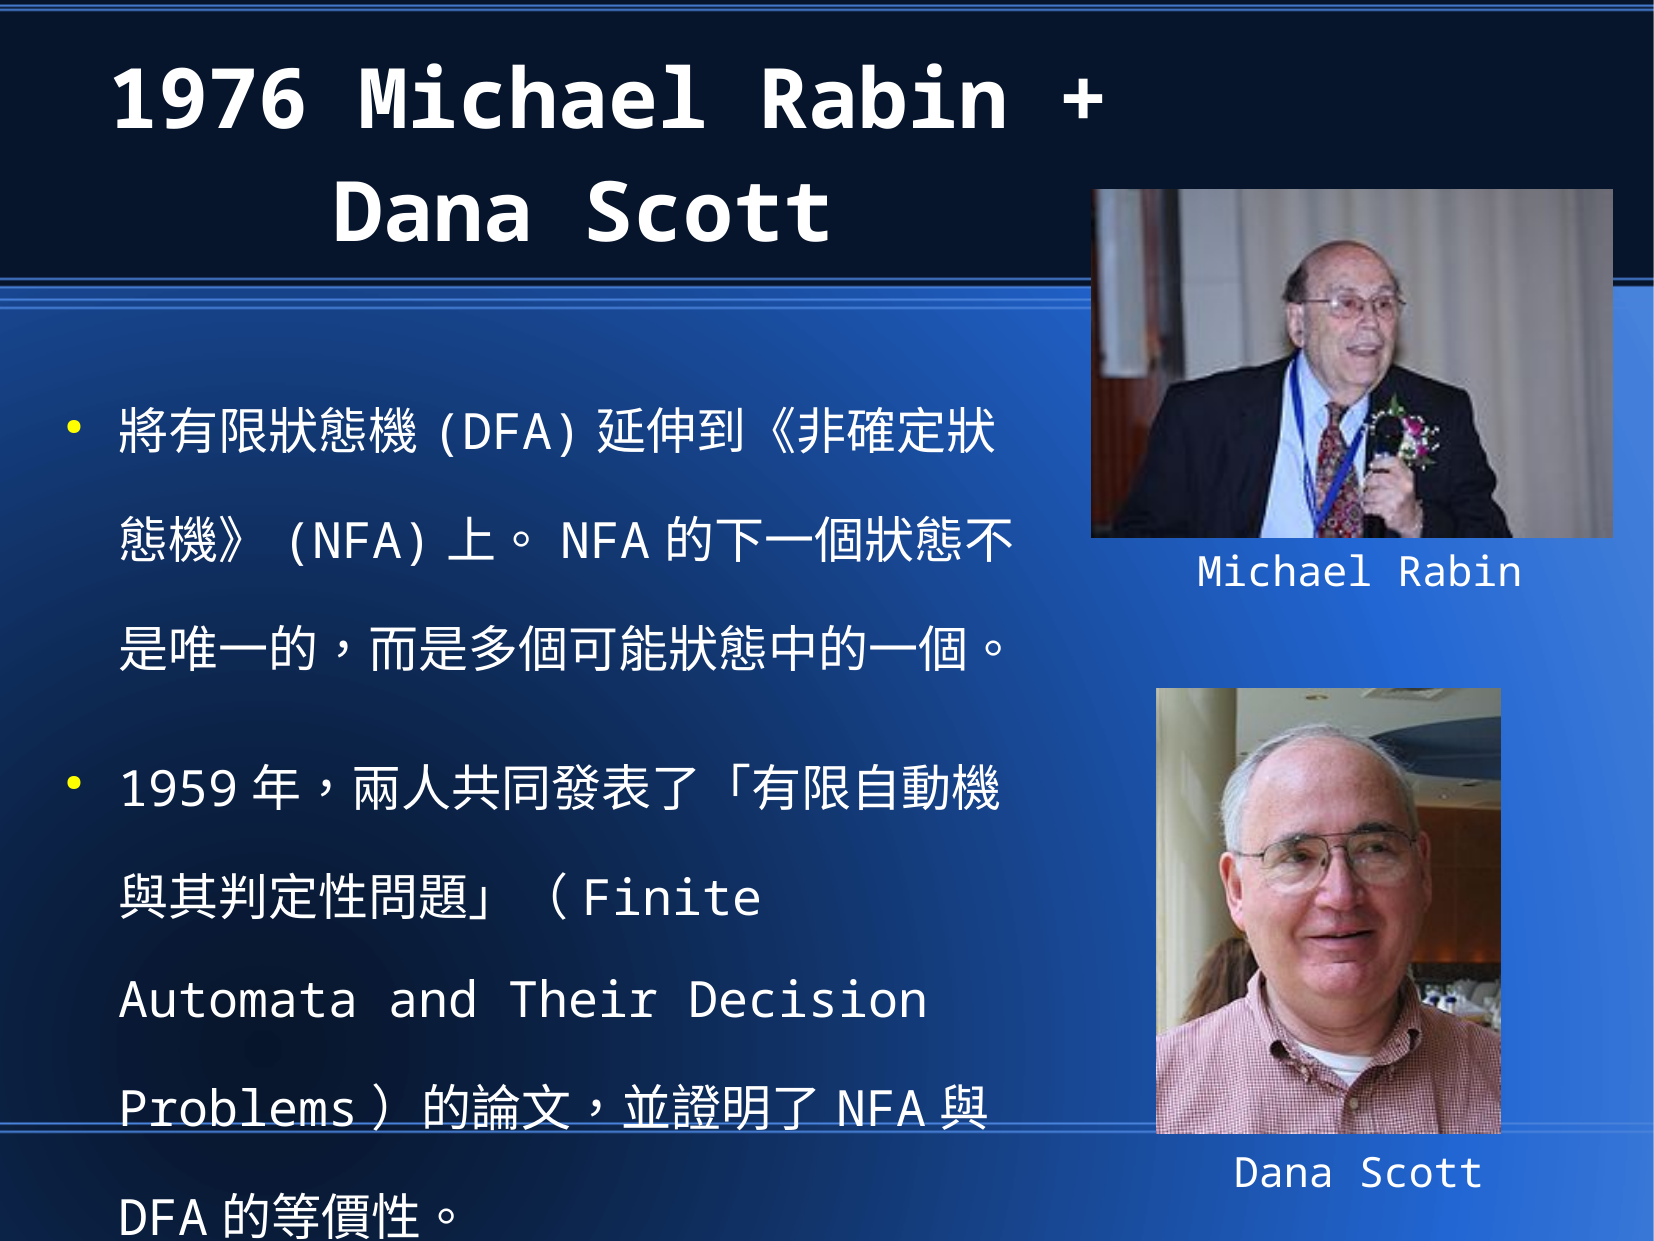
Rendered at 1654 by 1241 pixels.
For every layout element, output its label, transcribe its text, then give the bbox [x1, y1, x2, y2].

picture [0, 0, 1654, 1241]
text_box Michael Rabin [1071, 520, 1648, 621]
title 1976 Michael Rabin + Dana Scott [82, 32, 1134, 273]
text_box Dana Scott [1133, 1145, 1584, 1196]
list 將有限狀態機(DFA)延伸到《非確定狀態機》(NFA)上。NFA的下一個狀態不是唯一的，而是多個可能狀態中的一個。 1959年，兩人共同發表了「有限自動機與其判定性問題」（Finite Automata and Their Decision Problems）的論文，並證明了NFA與DFA的等價性。 [47, 355, 1028, 1170]
